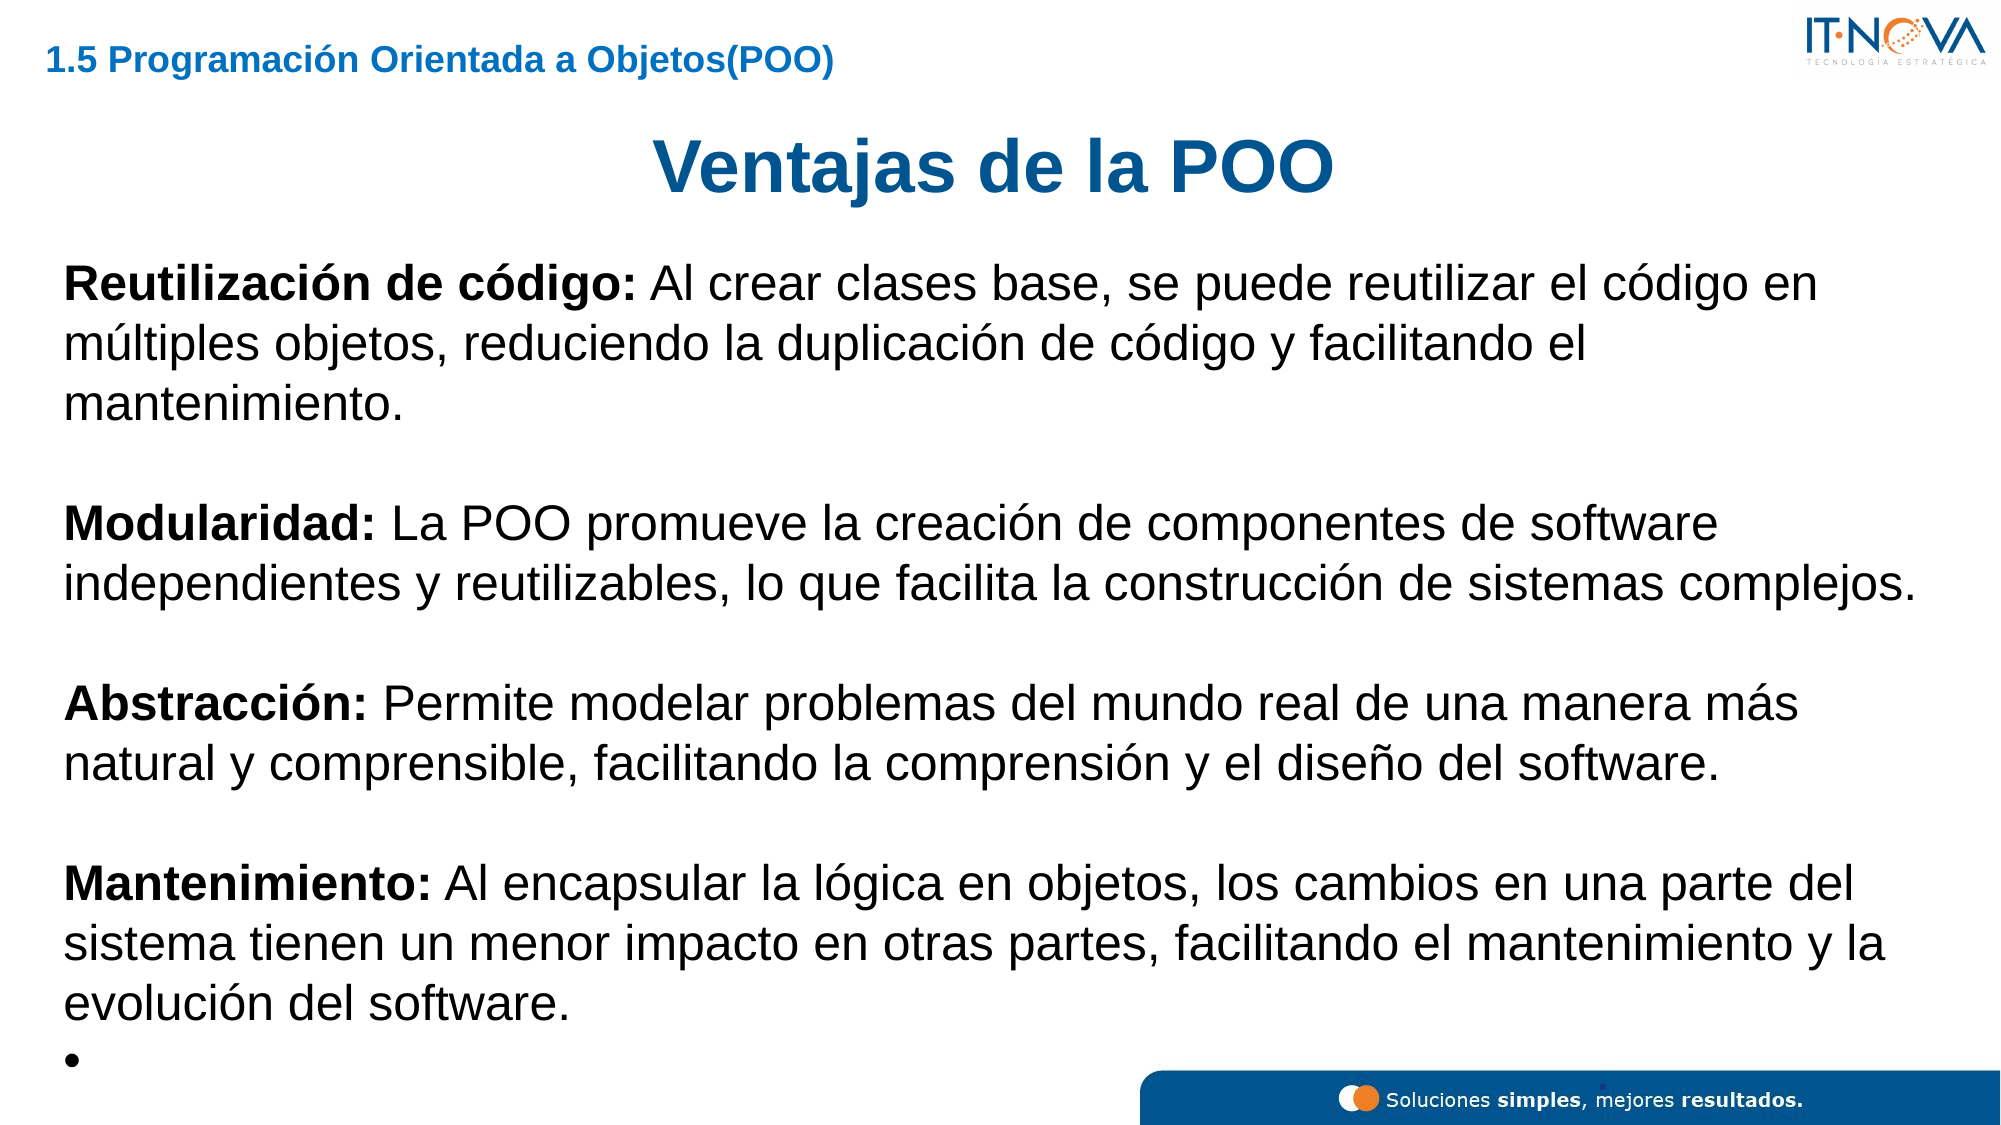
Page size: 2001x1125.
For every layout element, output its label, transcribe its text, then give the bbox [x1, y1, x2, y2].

text_box Reutilización de código: Al crear clases base, se puede reutilizar el código en múltiples objetos, reduciendo la duplicación de código y facilitando el mantenimiento. Modularidad: La POO promueve la creación de componentes de software independientes y reutilizables, lo que facilita la construcción de sistemas complejos. Abstracción: Permite modelar problemas del mundo real de una manera más natural y comprensible, facilitando la comprensión y el diseño del software. Mantenimiento: Al encapsular la lógica en objetos, los cambios en una parte del sistema tienen un menor impacto en otras partes, facilitando el mantenimiento y la evolución del software. [48, 243, 1954, 1107]
text_box 1.5 Programación Orientada a Objetos(POO) [30, 27, 856, 89]
text_box Ventajas de la POO [637, 110, 1366, 217]
